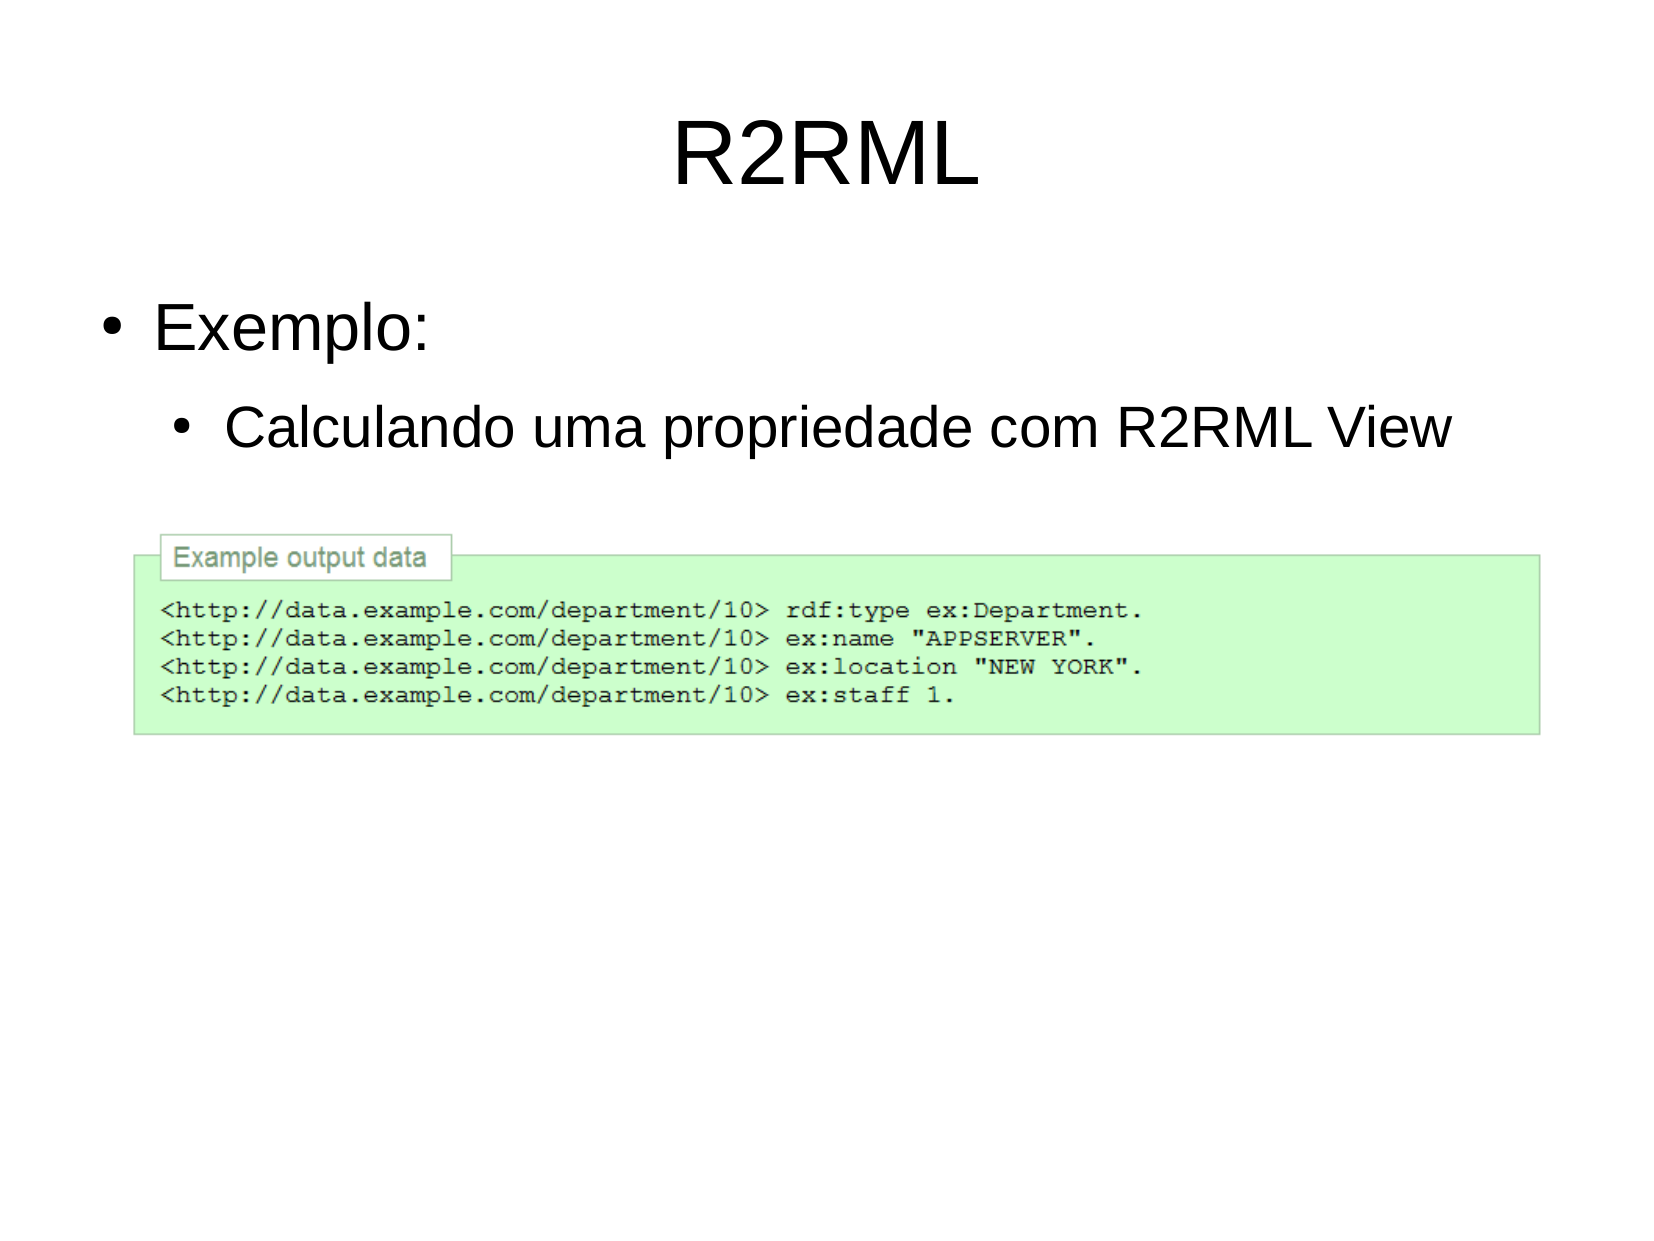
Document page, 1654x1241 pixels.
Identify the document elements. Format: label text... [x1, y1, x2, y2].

title R2RML [82, 49, 1571, 257]
picture [129, 528, 1547, 740]
list Exemplo: Calculando uma propriedade com R2RML View [82, 290, 1571, 681]
